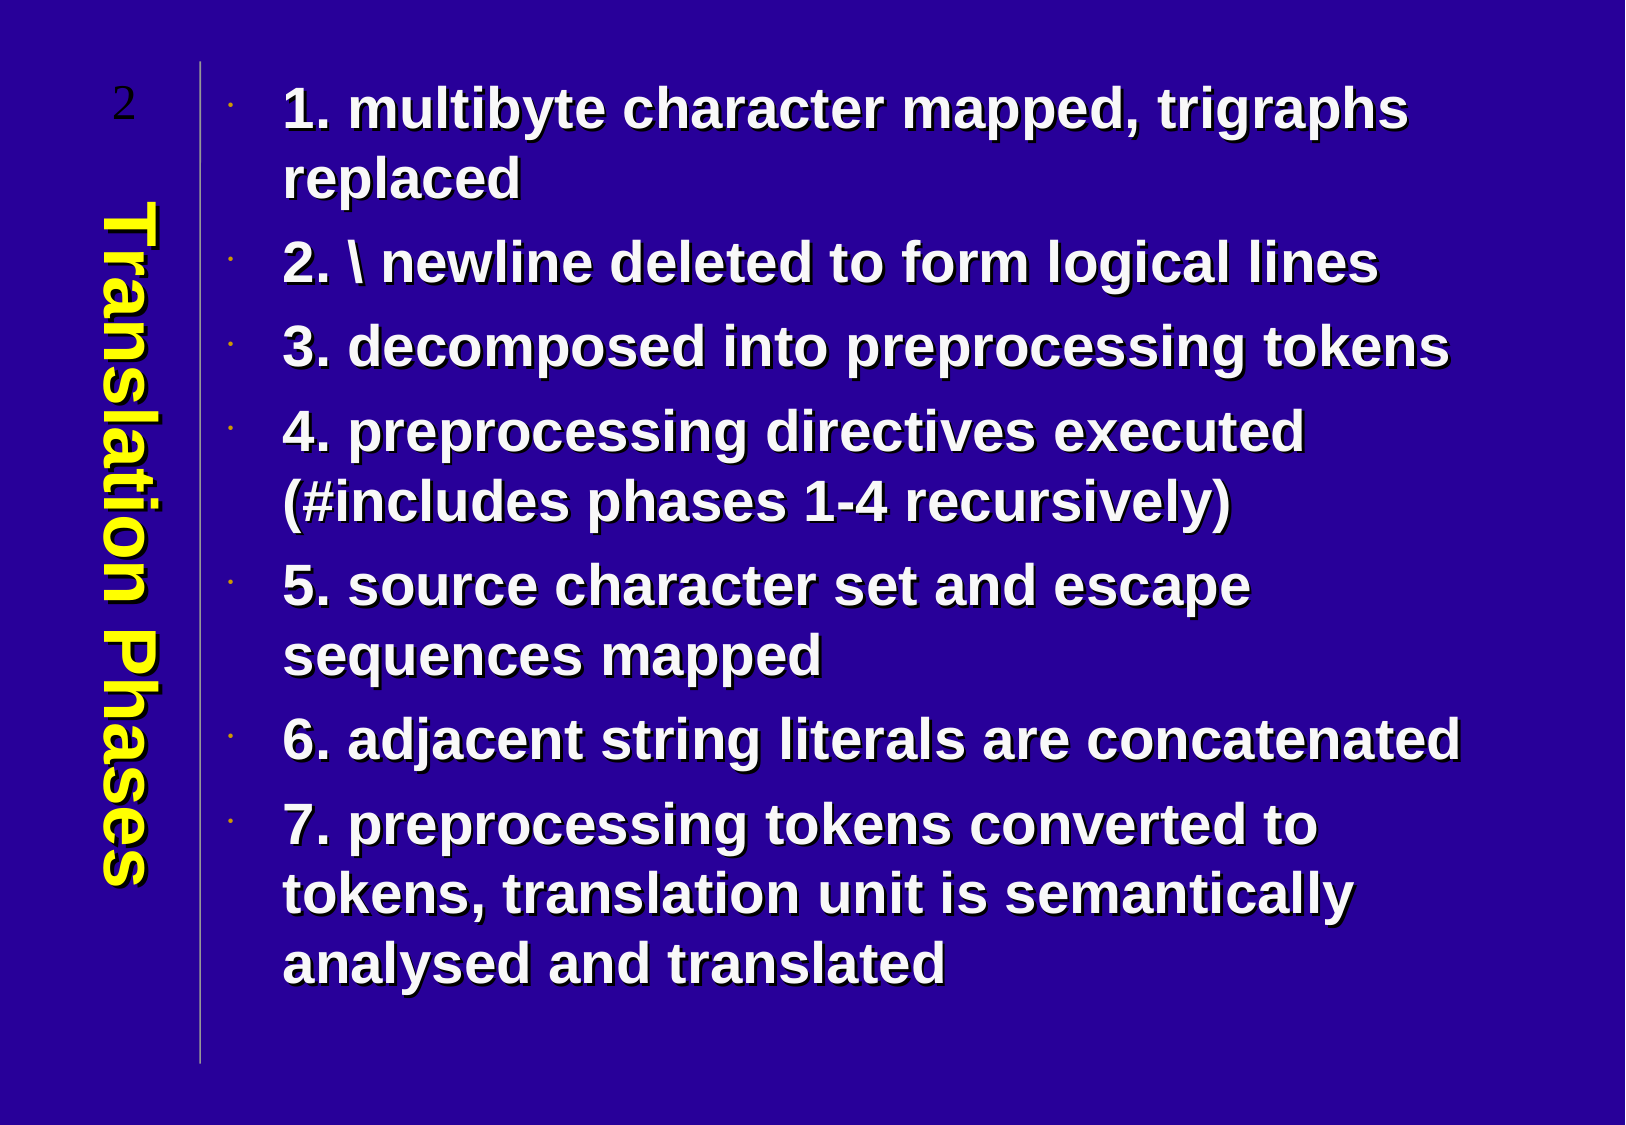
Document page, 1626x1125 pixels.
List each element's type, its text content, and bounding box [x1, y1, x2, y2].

title Translation Phases [29, 29, 188, 1063]
list 1. multibyte character mapped, trigraphs replaced 2. \ newline deleted to form logical lines 3. decomposed into preprocessing tokens 4. preprocessing directives executed (#includes phases 1-4 recursively) 5. source character set and escape sequences mapped 6. adjacent string literals are concatenated 7. preprocessing tokens converted to tokens, translation unit is semantically analysed and translated [212, 62, 1550, 1063]
